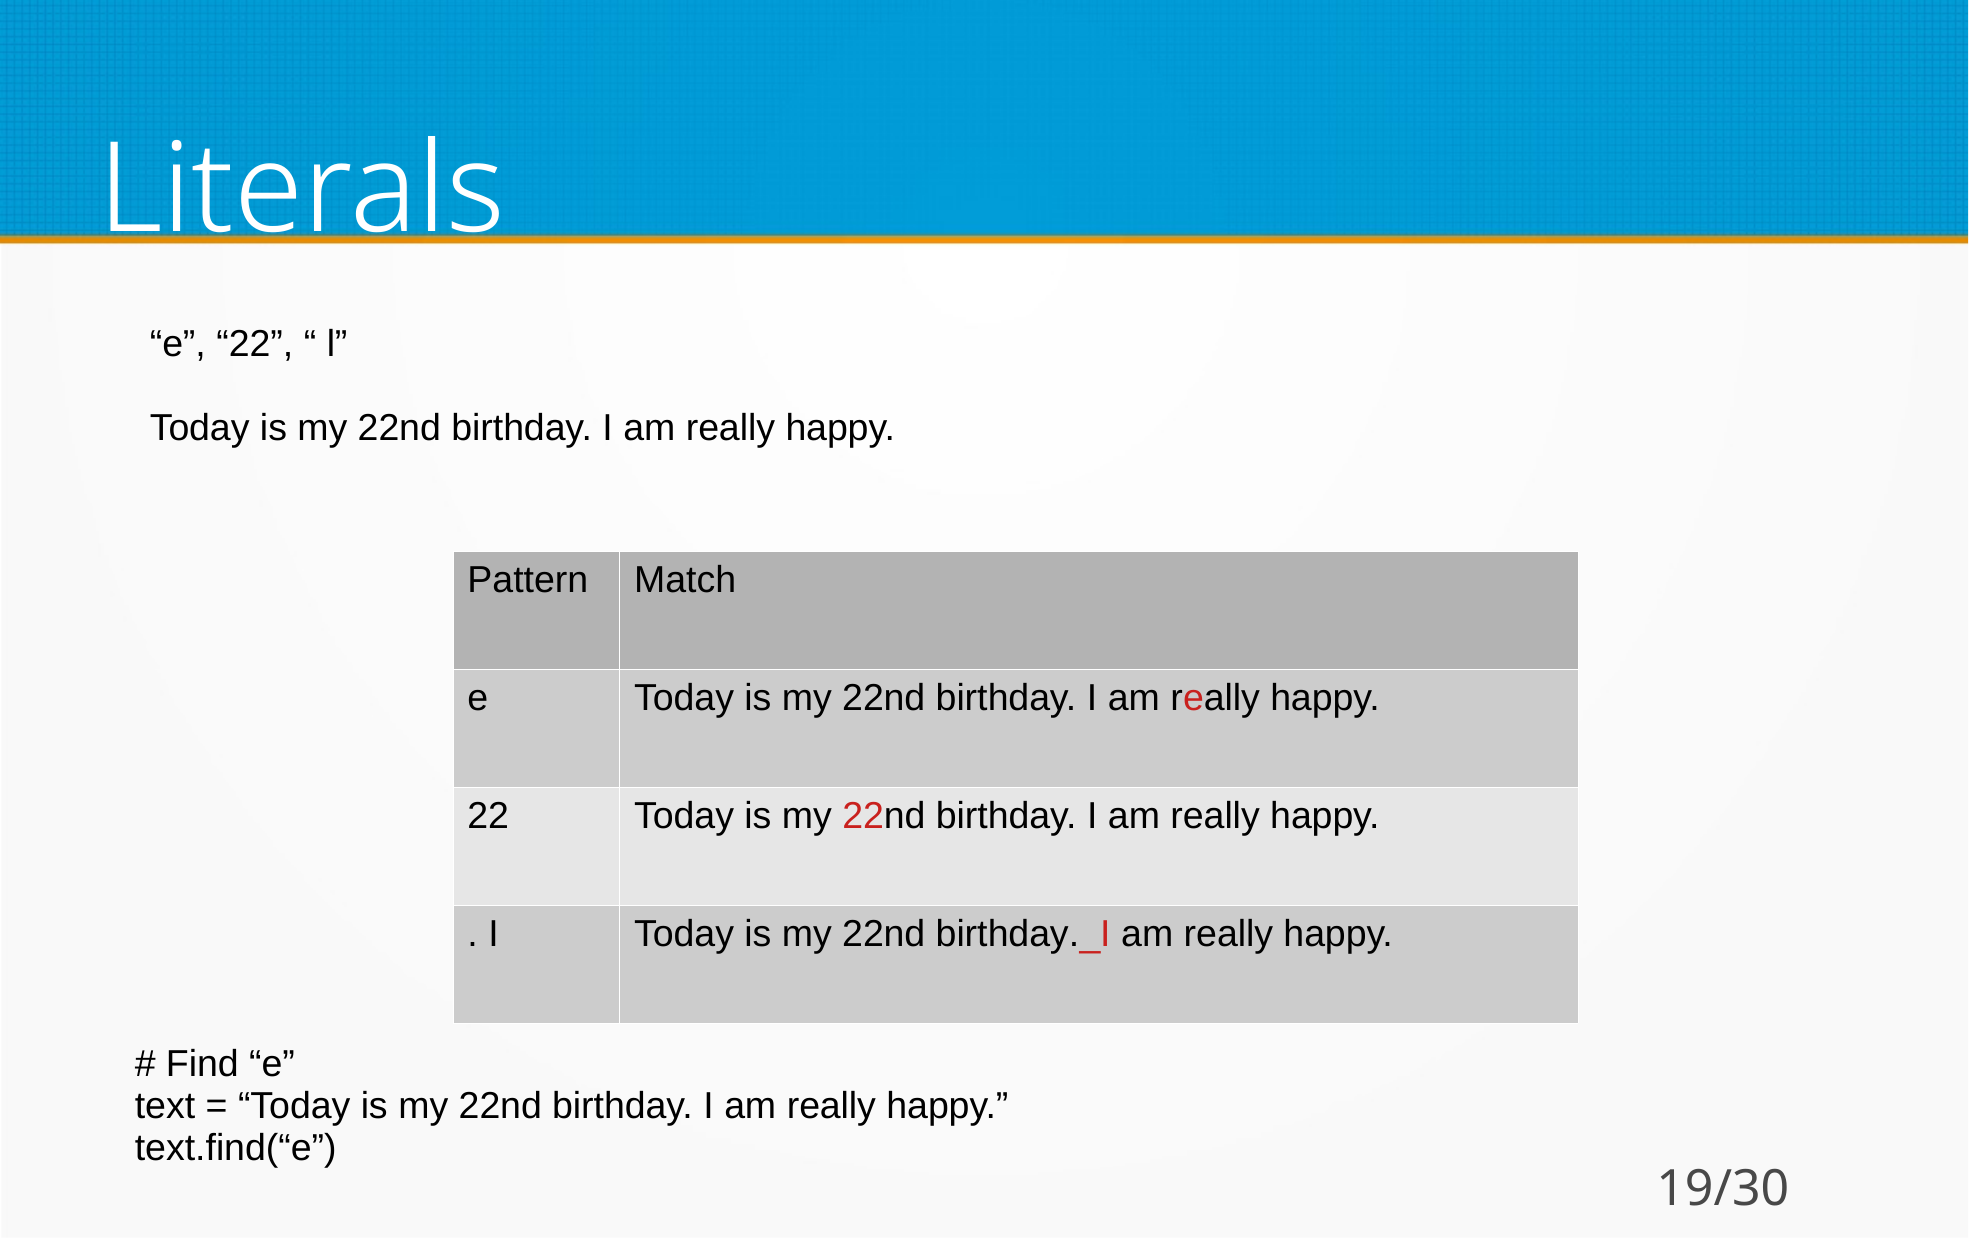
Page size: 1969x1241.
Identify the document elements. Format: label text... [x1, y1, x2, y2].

text_box # Find “e” text = “Today is my 22nd birthday. I am really happy.” text.find(“e”) [120, 1035, 1096, 1218]
table_cell Today is my 22nd birthday. I am really happy. [620, 788, 1578, 905]
table_header Pattern [454, 552, 619, 669]
picture [0, 233, 1969, 1241]
table_header Match [620, 552, 1578, 669]
title Literals [98, 49, 1870, 257]
table_cell e [454, 670, 619, 787]
table_cell Today is my 22nd birthday. I am really happy. [620, 670, 1578, 787]
table_cell Today is my 22nd birthday._I am really happy. [620, 906, 1578, 1023]
table_cell . I [454, 906, 619, 1023]
text_box “e”, “22”, “ l” Today is my 22nd birthday. I am really happy. [135, 315, 961, 498]
table_cell 22 [454, 788, 619, 905]
